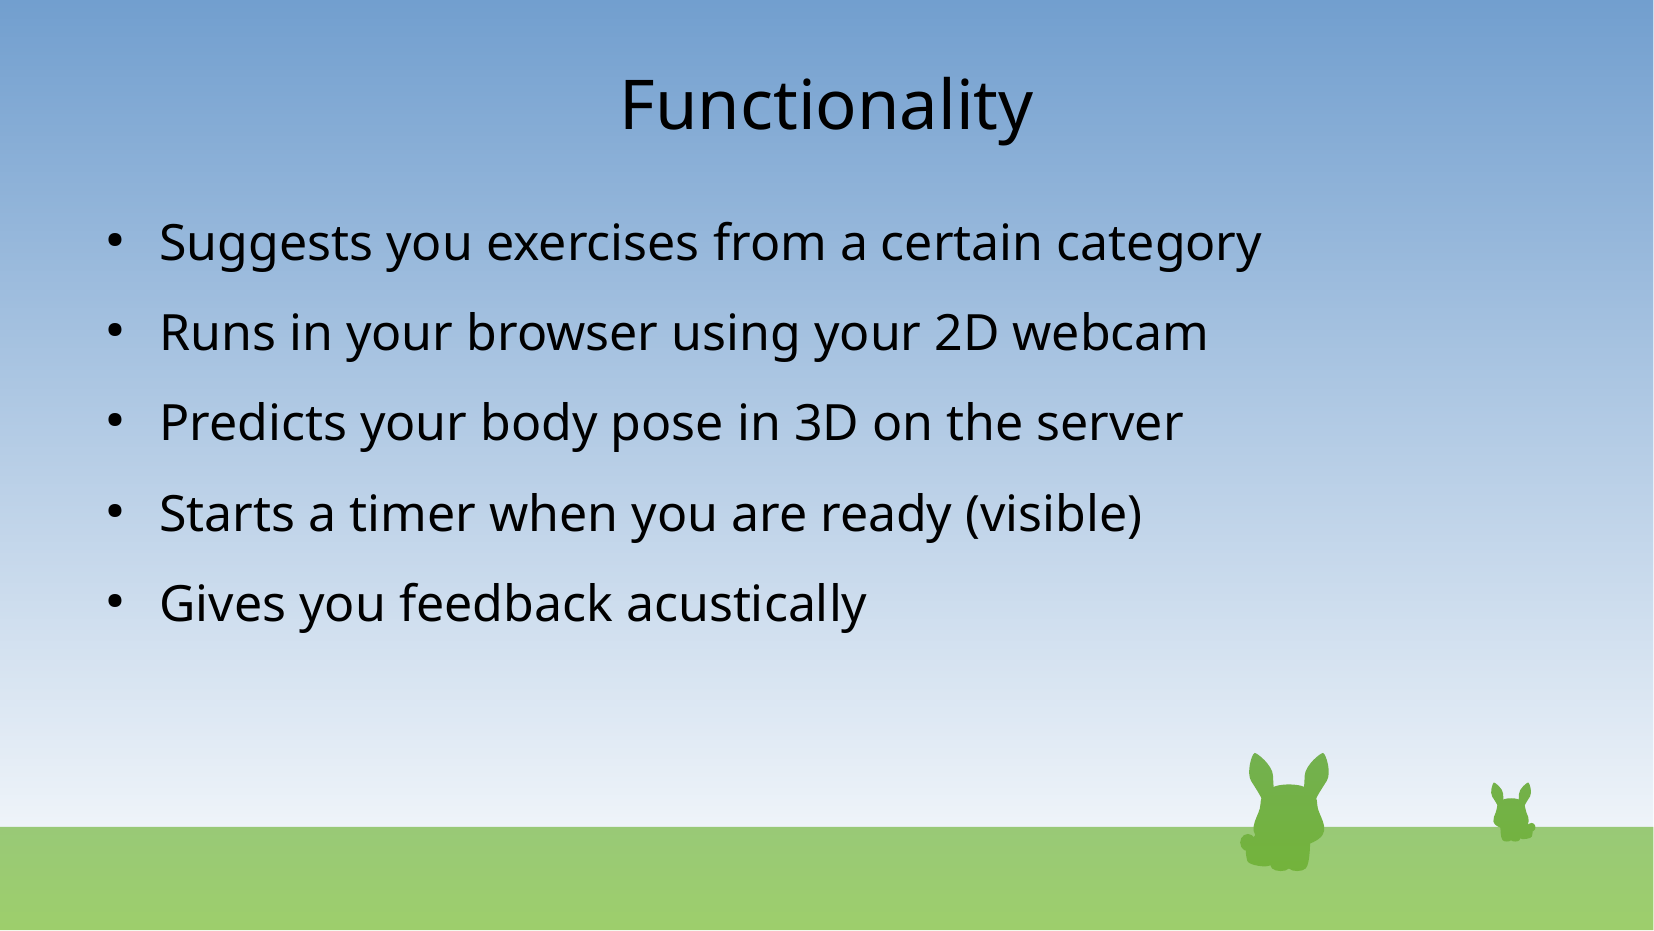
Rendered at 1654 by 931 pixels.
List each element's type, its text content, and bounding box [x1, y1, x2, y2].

list Suggests you exercises from a certain category Runs in your browser using your 2D webcam Predicts your body pose in 3D on the server Starts a timer when you are ready (visible) Gives you feedback acustically [88, 206, 1565, 739]
text_box [0, 0, 1654, 931]
title Functionality [88, 29, 1565, 178]
